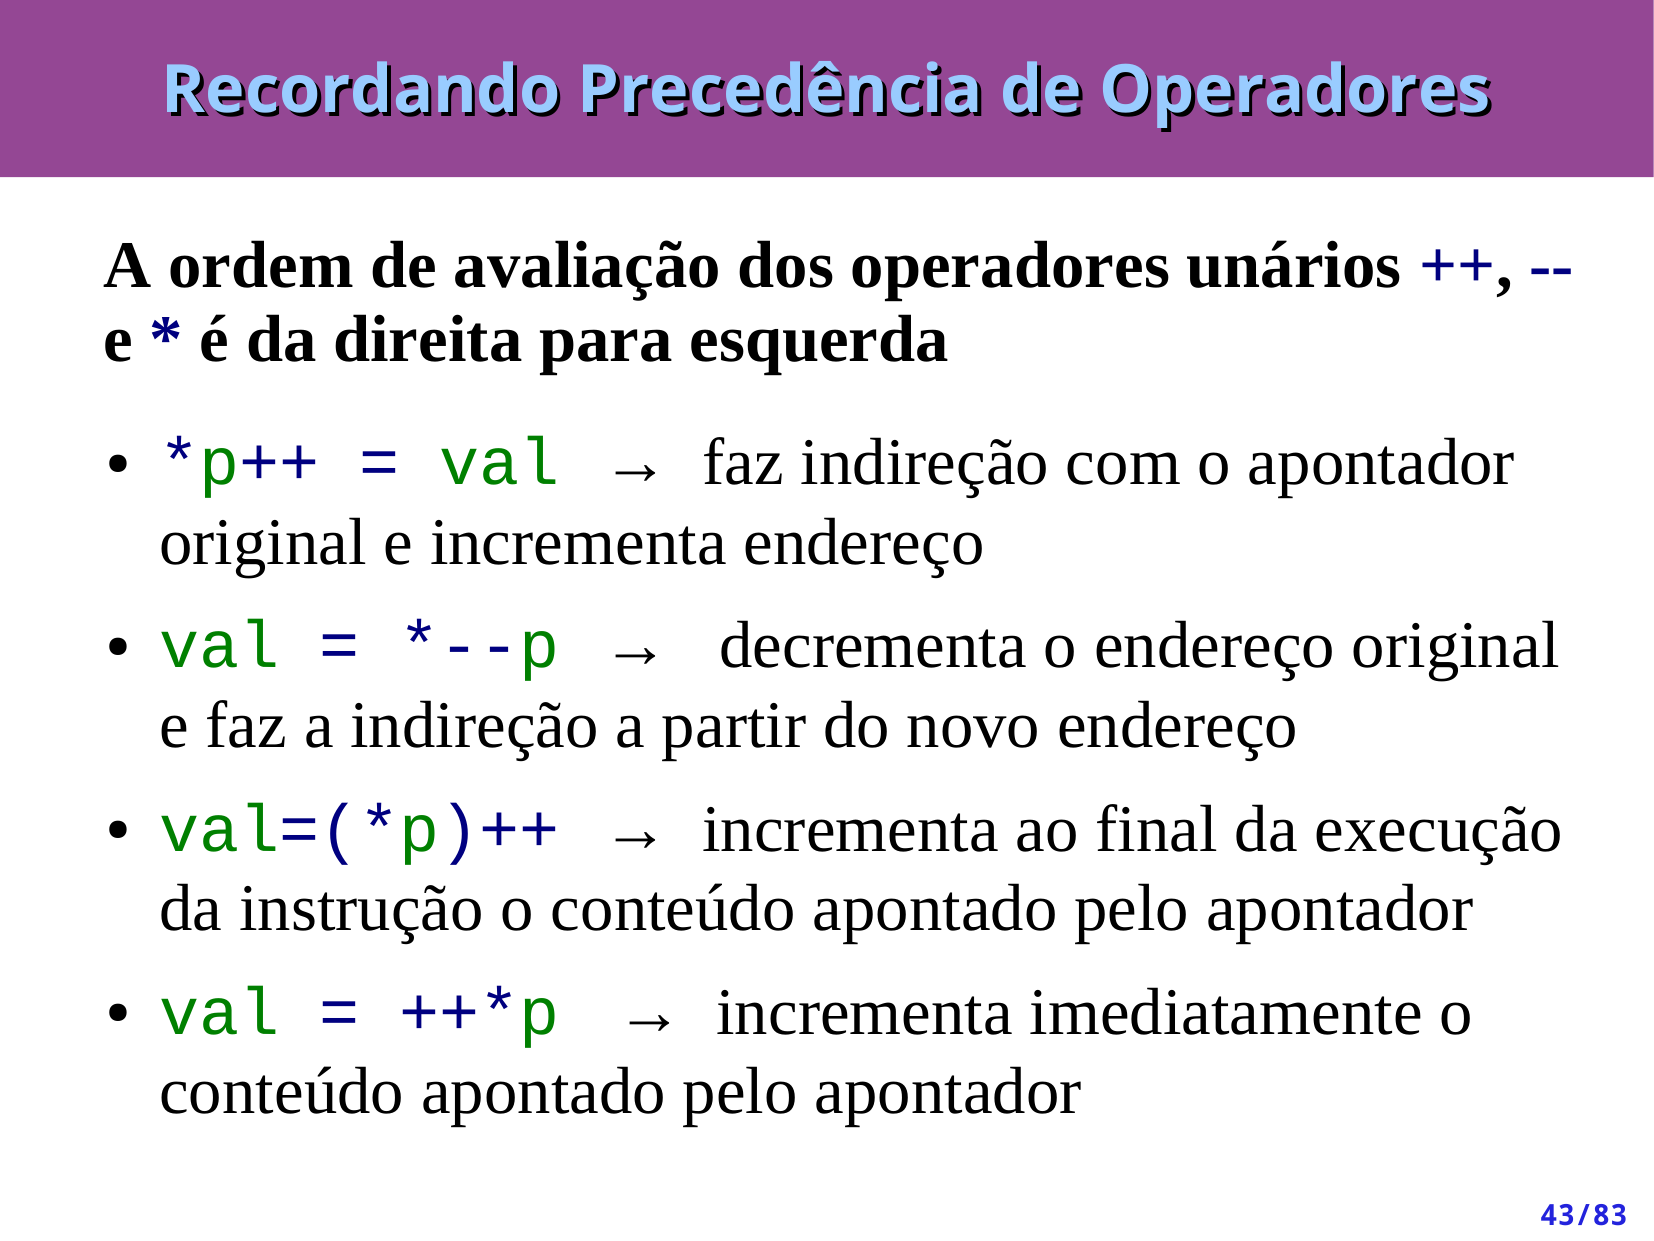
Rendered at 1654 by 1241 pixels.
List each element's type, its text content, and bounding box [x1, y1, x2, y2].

title Recordando Precedência de Operadores [82, 0, 1571, 176]
text_box A ordem de avaliação dos operadores unários ++, -- e * é da direita para esquerda [88, 220, 1595, 384]
list *p++ = val → faz indireção com o apontador original e incrementa endereço val = *--p → decrementa o endereço original e faz a indireção a partir do novo endereço val=(*p)++ → incrementa ao final da execução da instrução o conteúdo apontado pelo apontador val = ++*p → incrementa imediatamente o conteúdo apontado pelo apontador [88, 425, 1577, 1152]
